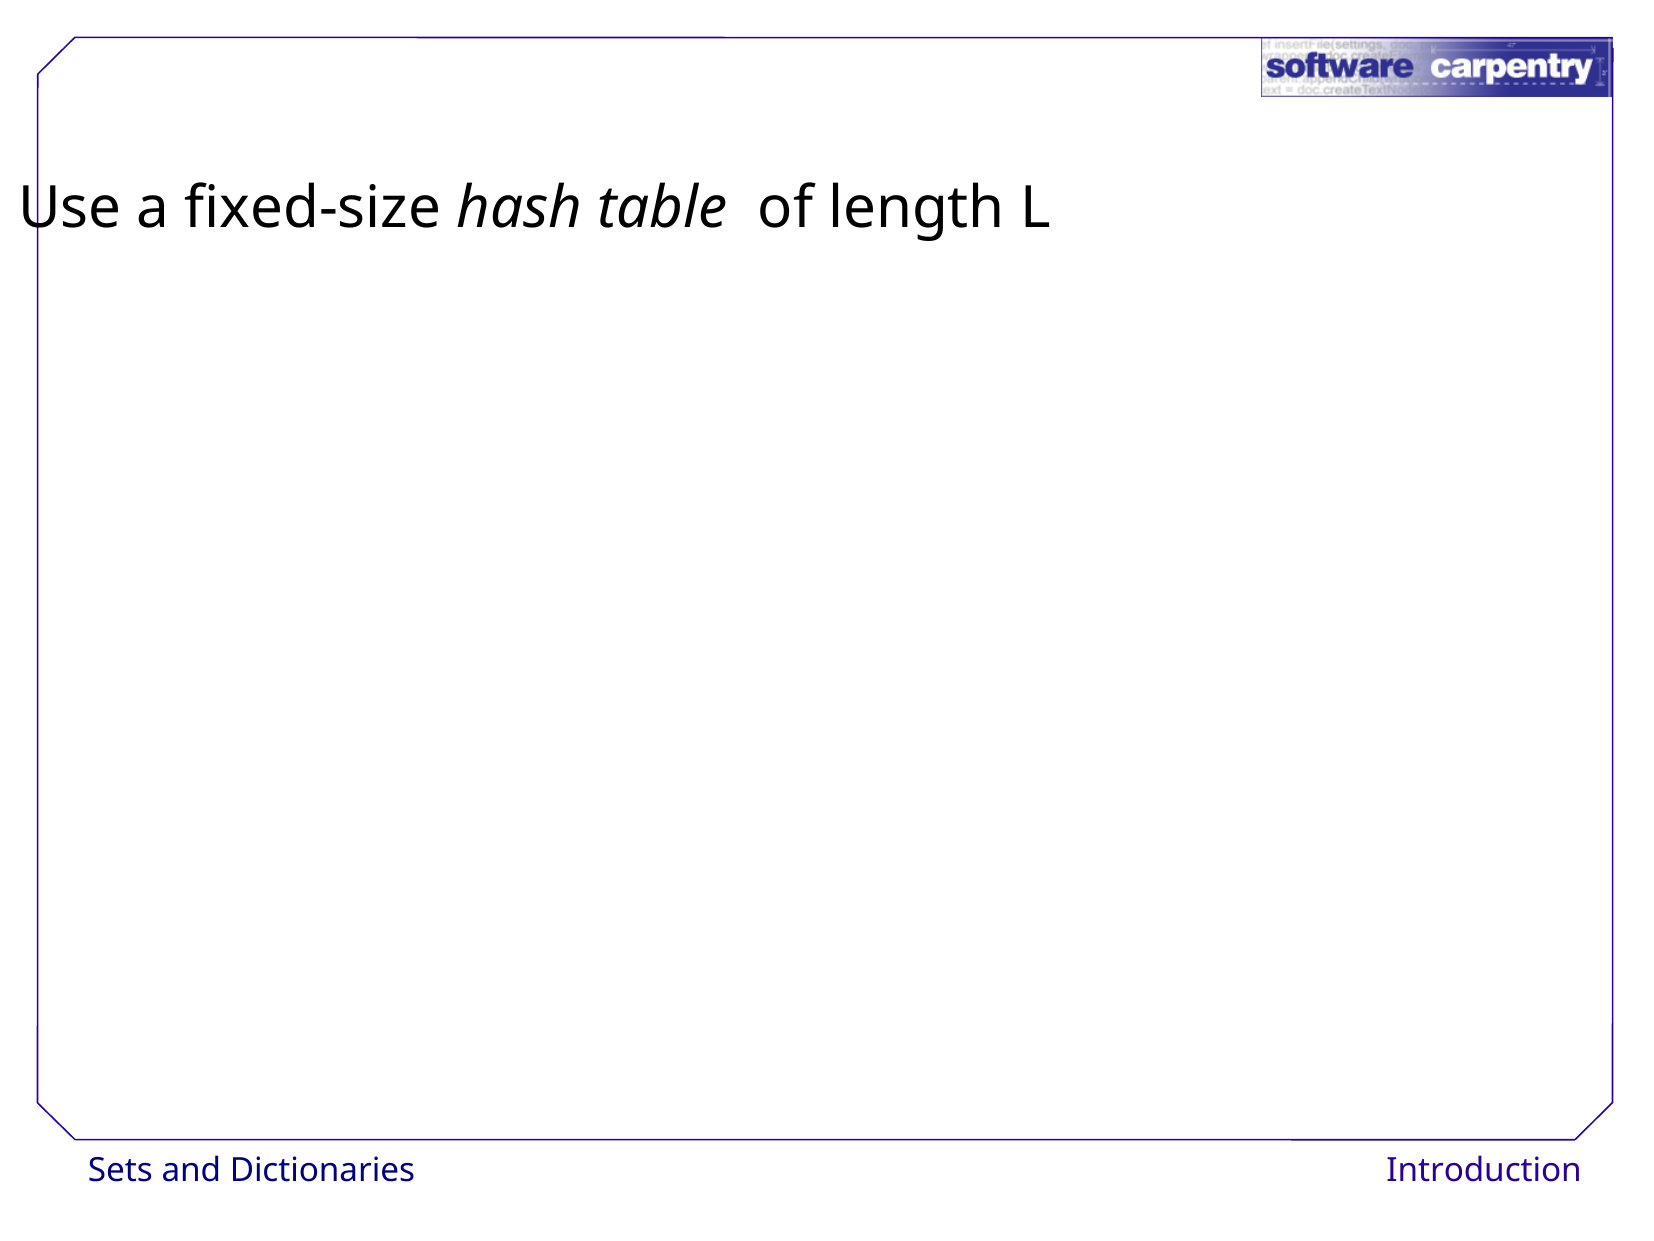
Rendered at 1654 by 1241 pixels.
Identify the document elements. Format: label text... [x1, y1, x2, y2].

text_box Use a fixed-size hash table of length L [3, 126, 1216, 248]
picture [1261, 39, 1613, 97]
